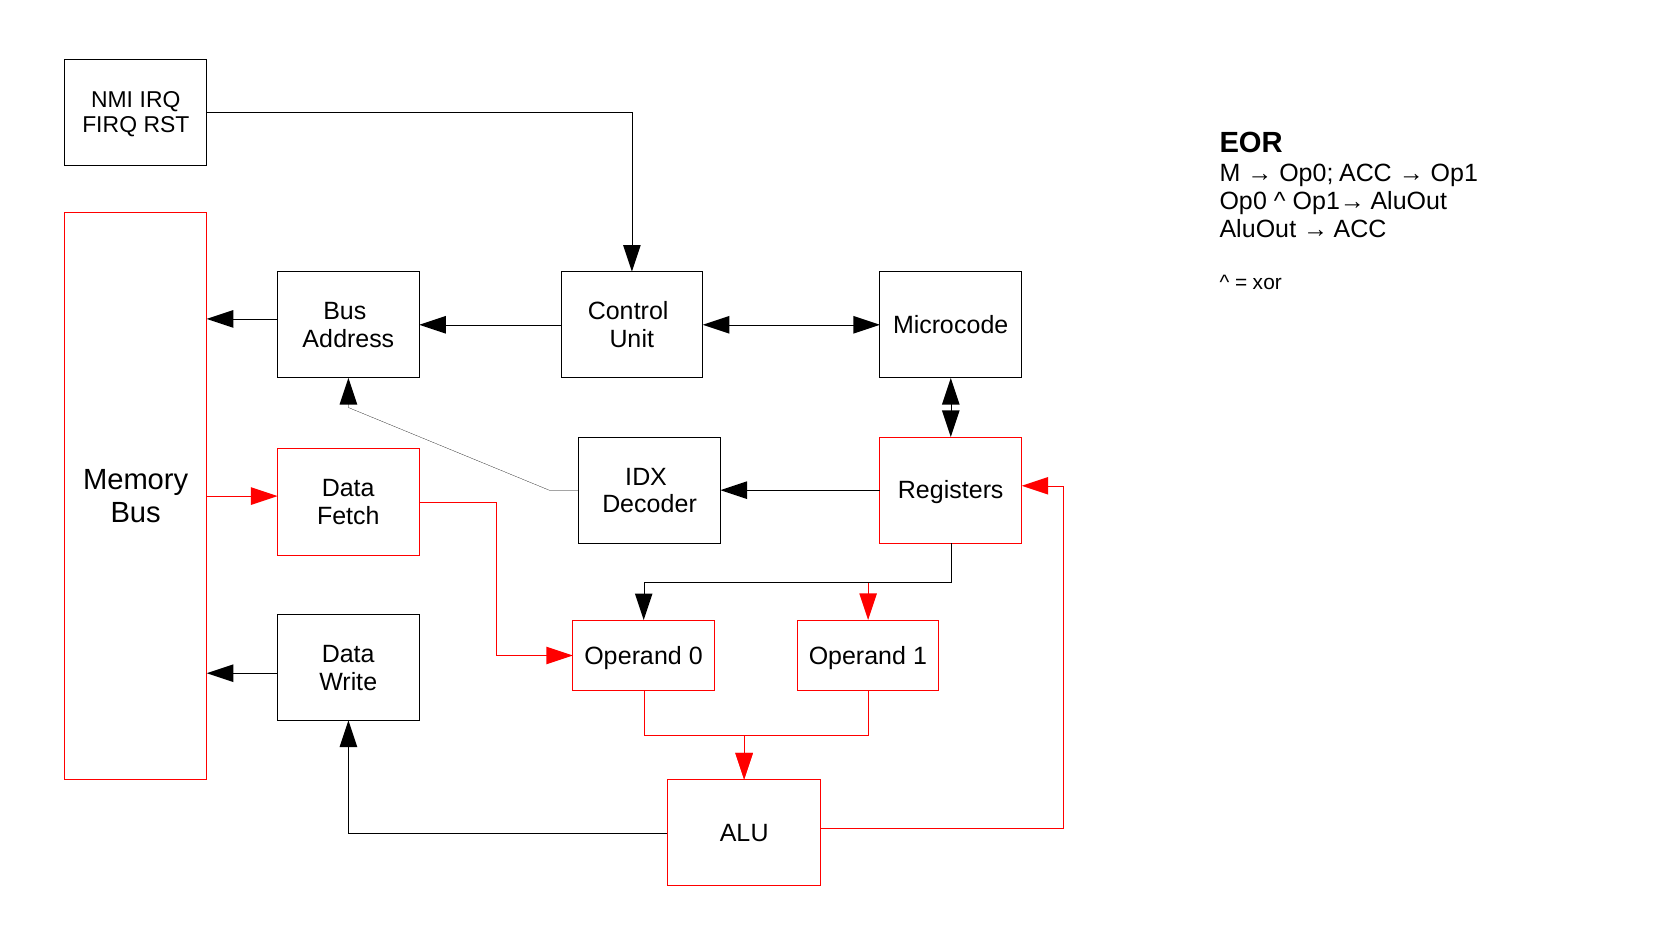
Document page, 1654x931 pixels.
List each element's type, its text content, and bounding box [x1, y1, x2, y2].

text_box Data Fetch [277, 448, 420, 556]
text_box Operand 0 [572, 620, 715, 691]
text_box ALU [667, 779, 821, 886]
text_box Data Write [277, 614, 420, 721]
text_box Registers [879, 437, 1022, 544]
text_box Microcode [879, 271, 1022, 378]
text_box Operand 1 [797, 620, 939, 691]
text_box Control Unit [561, 271, 703, 378]
text_box NMI IRQ FIRQ RST [64, 59, 207, 166]
text_box Memory Bus [64, 212, 207, 780]
text_box Bus Address [277, 271, 420, 378]
text_box EOR M → Op0; ACC → Op1 Op0 ^ Op1→ AluOut AluOut → ACC ^ = xor [1204, 118, 1607, 302]
text_box IDX Decoder [578, 437, 721, 544]
